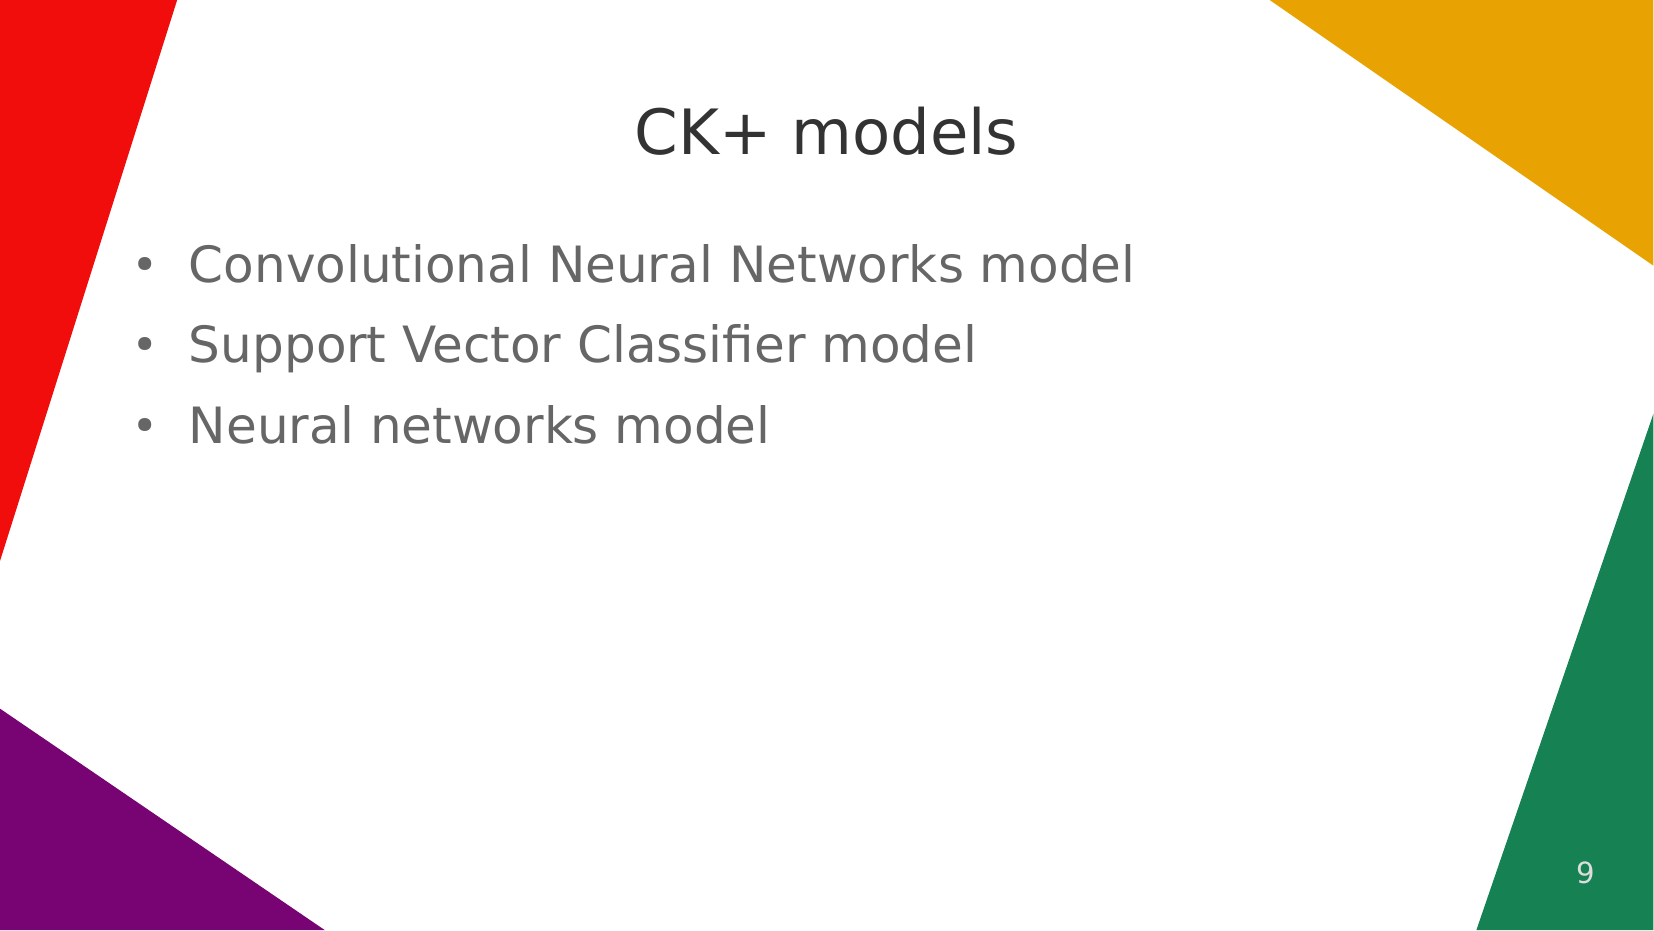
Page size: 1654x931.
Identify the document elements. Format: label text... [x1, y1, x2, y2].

title CK+ models [118, 59, 1536, 207]
list Convolutional Neural Networks model Support Vector Classifier model Neural networks model [118, 236, 1536, 827]
